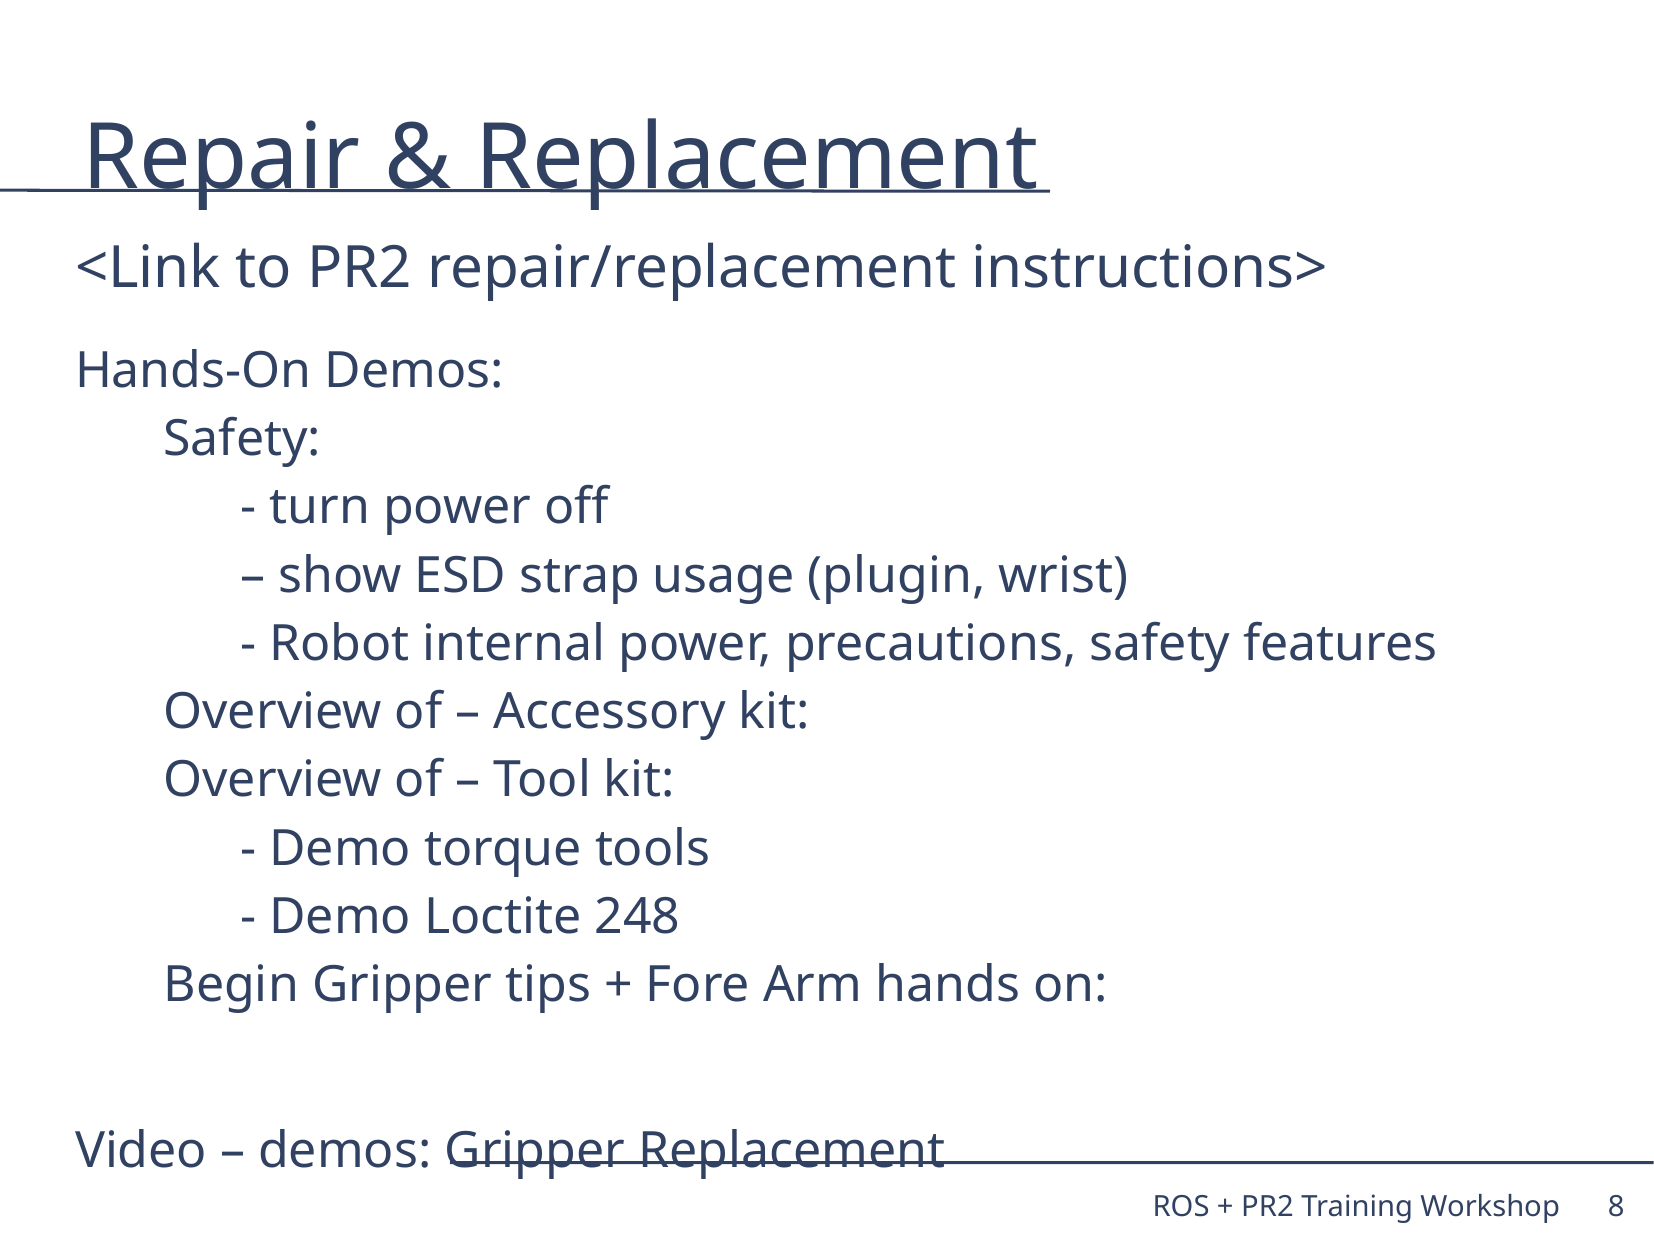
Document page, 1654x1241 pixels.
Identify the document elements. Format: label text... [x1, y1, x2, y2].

title Repair & Replacement [82, 49, 1571, 257]
list <Link to PR2 repair/replacement instructions> Hands-On Demos: Safety: - turn power off – show ESD strap usage (plugin, wrist) - Robot internal power, precautions, safety features Overview of – Accessory kit: Overview of – Tool kit: - Demo torque tools - Demo Loctite 248 Begin Gripper tips + Fore Arm hands on: Video – demos: Gripper Replacement [75, 225, 1564, 1119]
